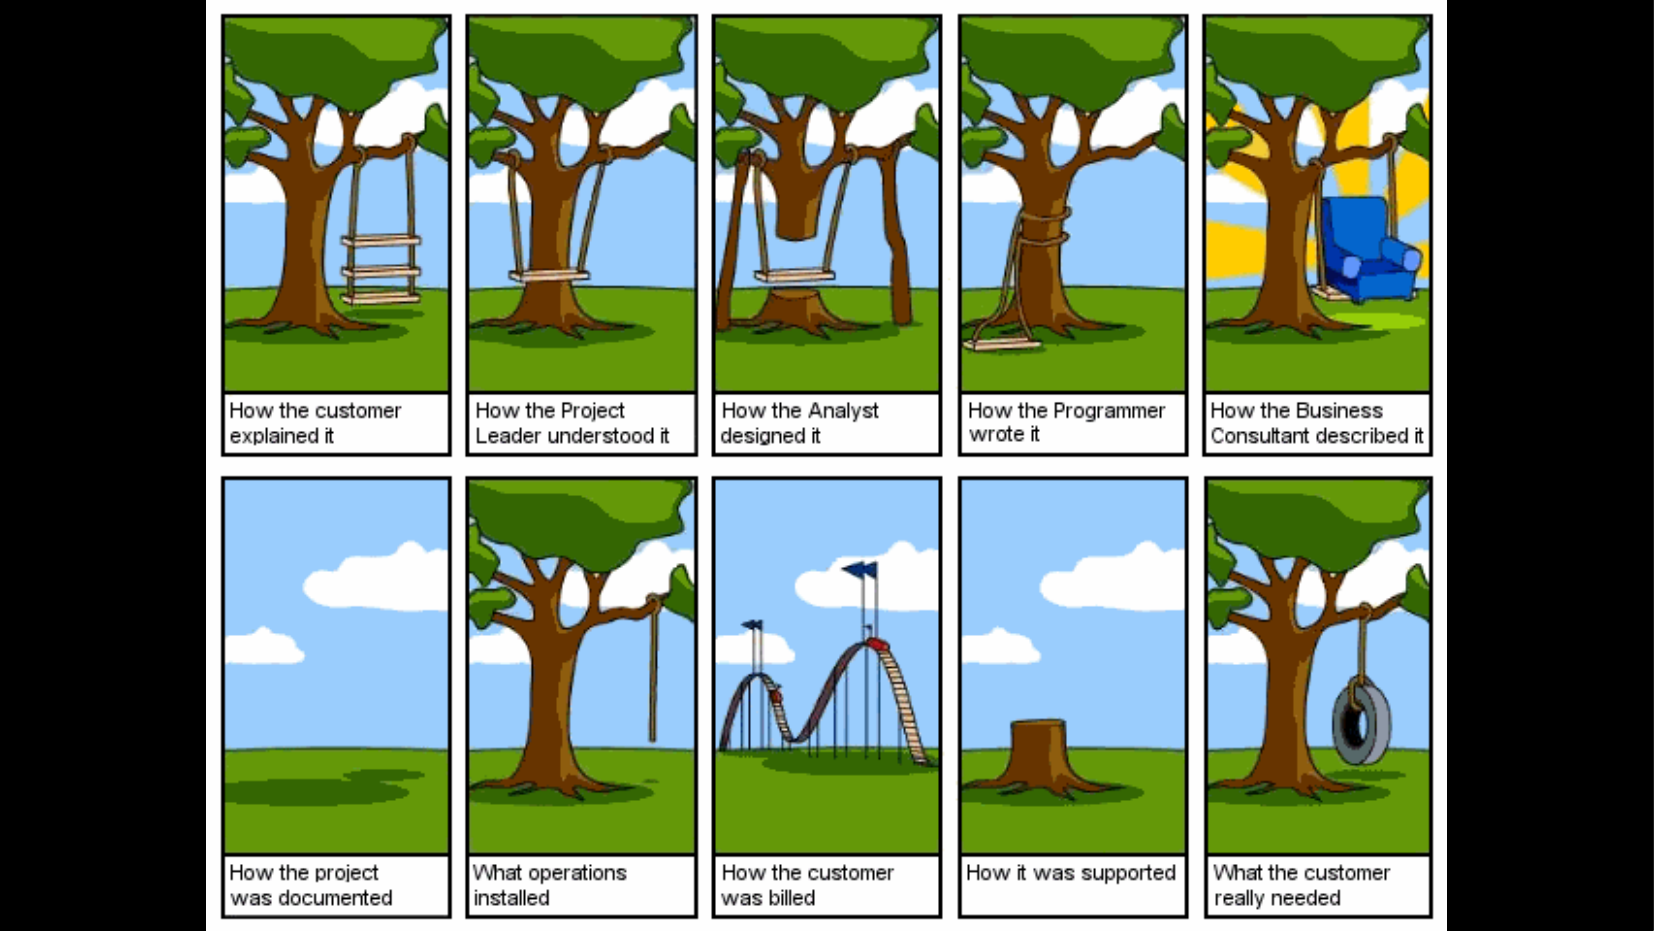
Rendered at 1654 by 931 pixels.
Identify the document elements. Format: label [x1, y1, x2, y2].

picture [206, 0, 1447, 931]
